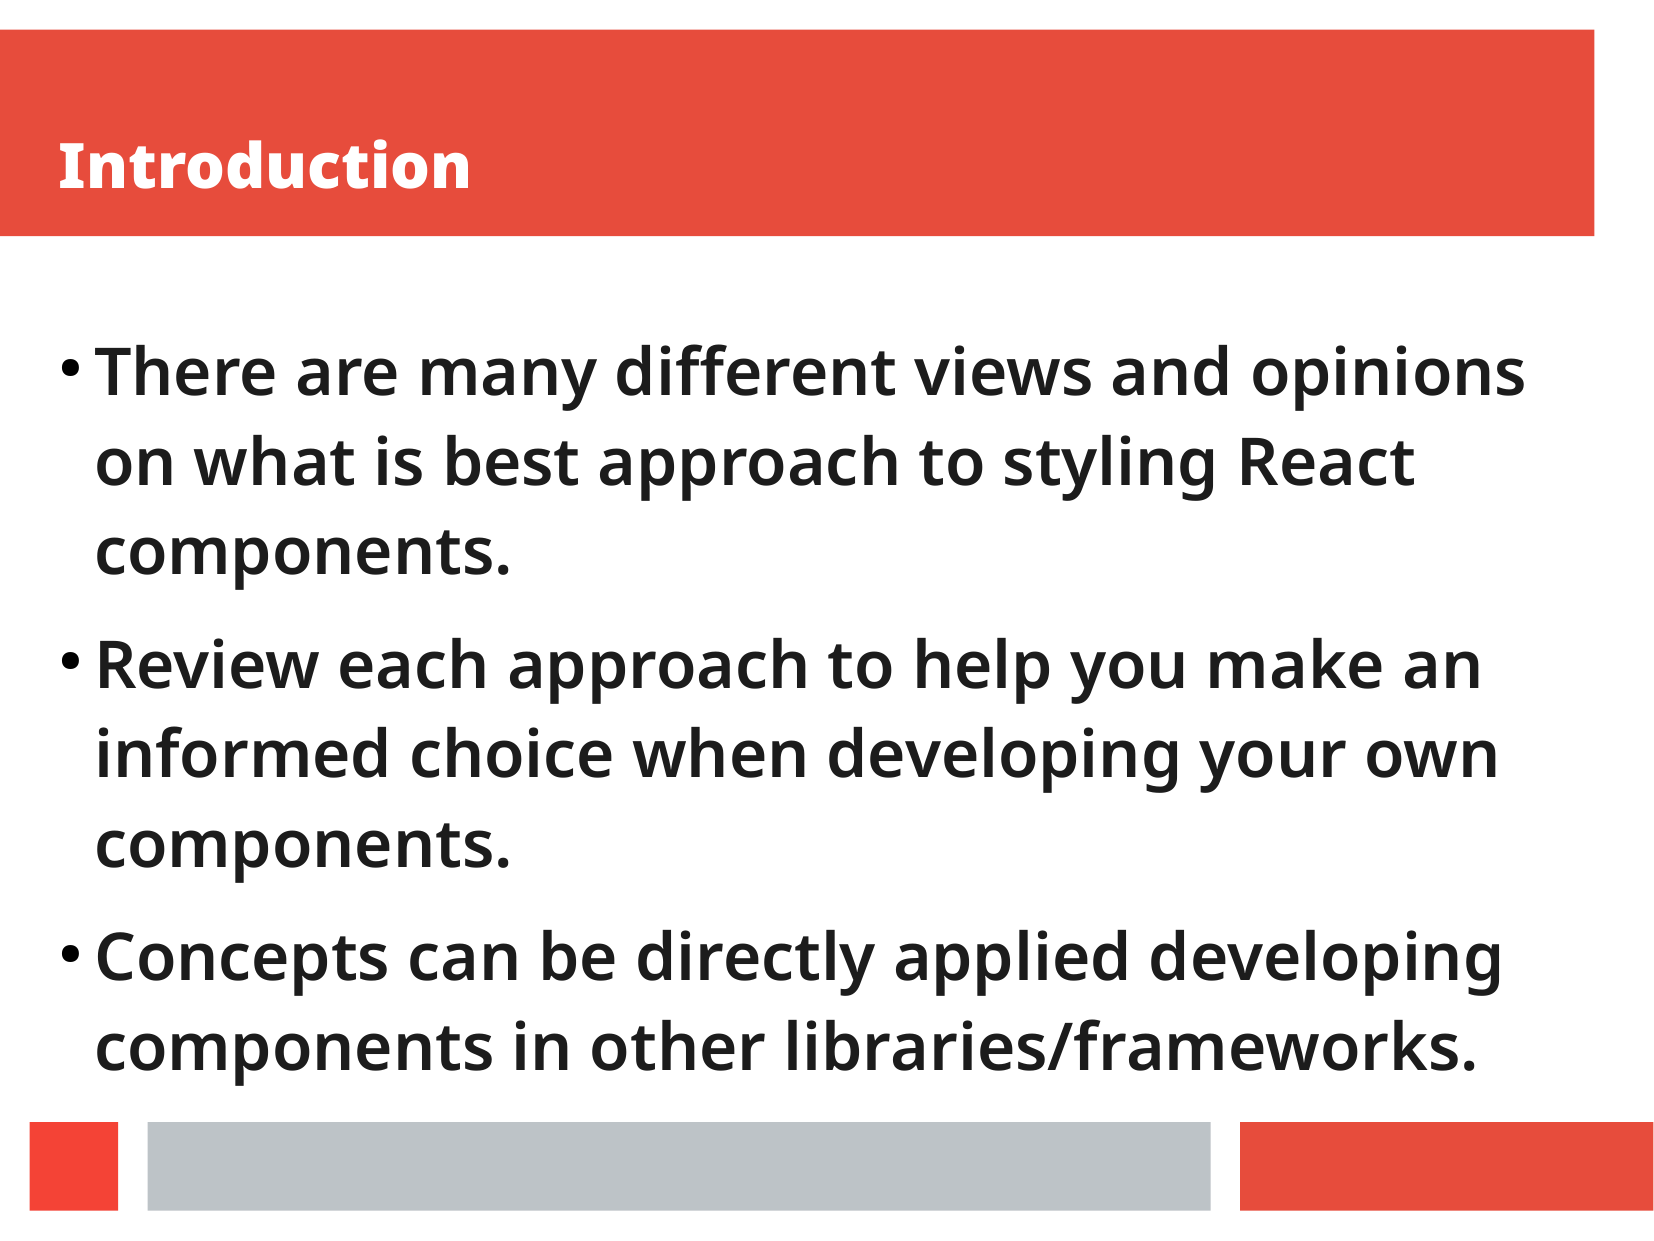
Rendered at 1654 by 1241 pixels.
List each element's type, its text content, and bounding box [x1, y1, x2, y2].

list There are many different views and opinions on what is best approach to styling React components. Review each approach to help you make an informed choice when developing your own components. Concepts can be directly applied developing components in other libraries/frameworks. [59, 324, 1565, 1093]
title Introduction [59, 59, 1595, 207]
